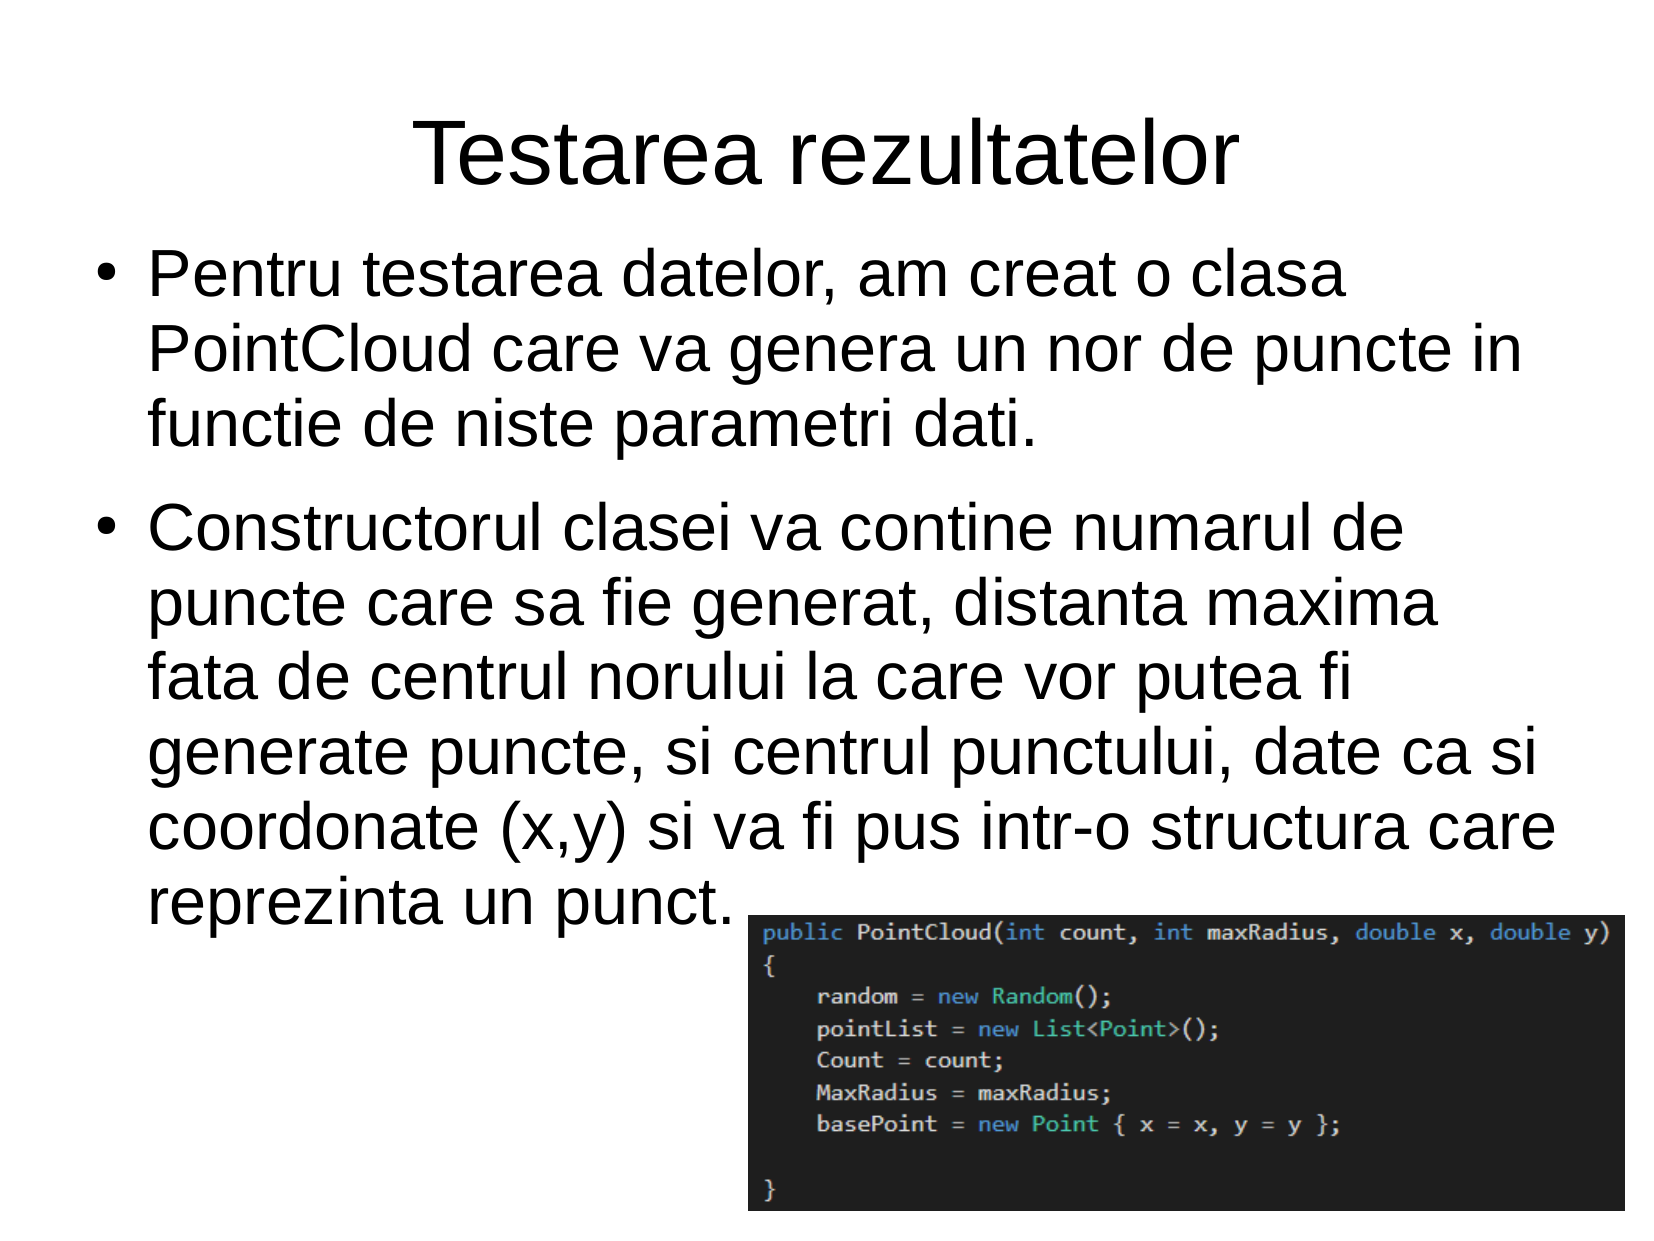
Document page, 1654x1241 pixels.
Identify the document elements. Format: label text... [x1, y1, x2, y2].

title Testarea rezultatelor [82, 49, 1571, 257]
picture [748, 915, 1625, 1211]
list Pentru testarea datelor, am creat o clasa PointCloud care va genera un nor de puncte in functie de niste parametri dati. Constructorul clasei va contine numarul de puncte care sa fie generat, distanta maxima fata de centrul norului la care vor putea fi generate puncte, si centrul punctului, date ca si coordonate (x,y) si va fi pus intr-o structura care reprezinta un punct. [76, 236, 1565, 956]
